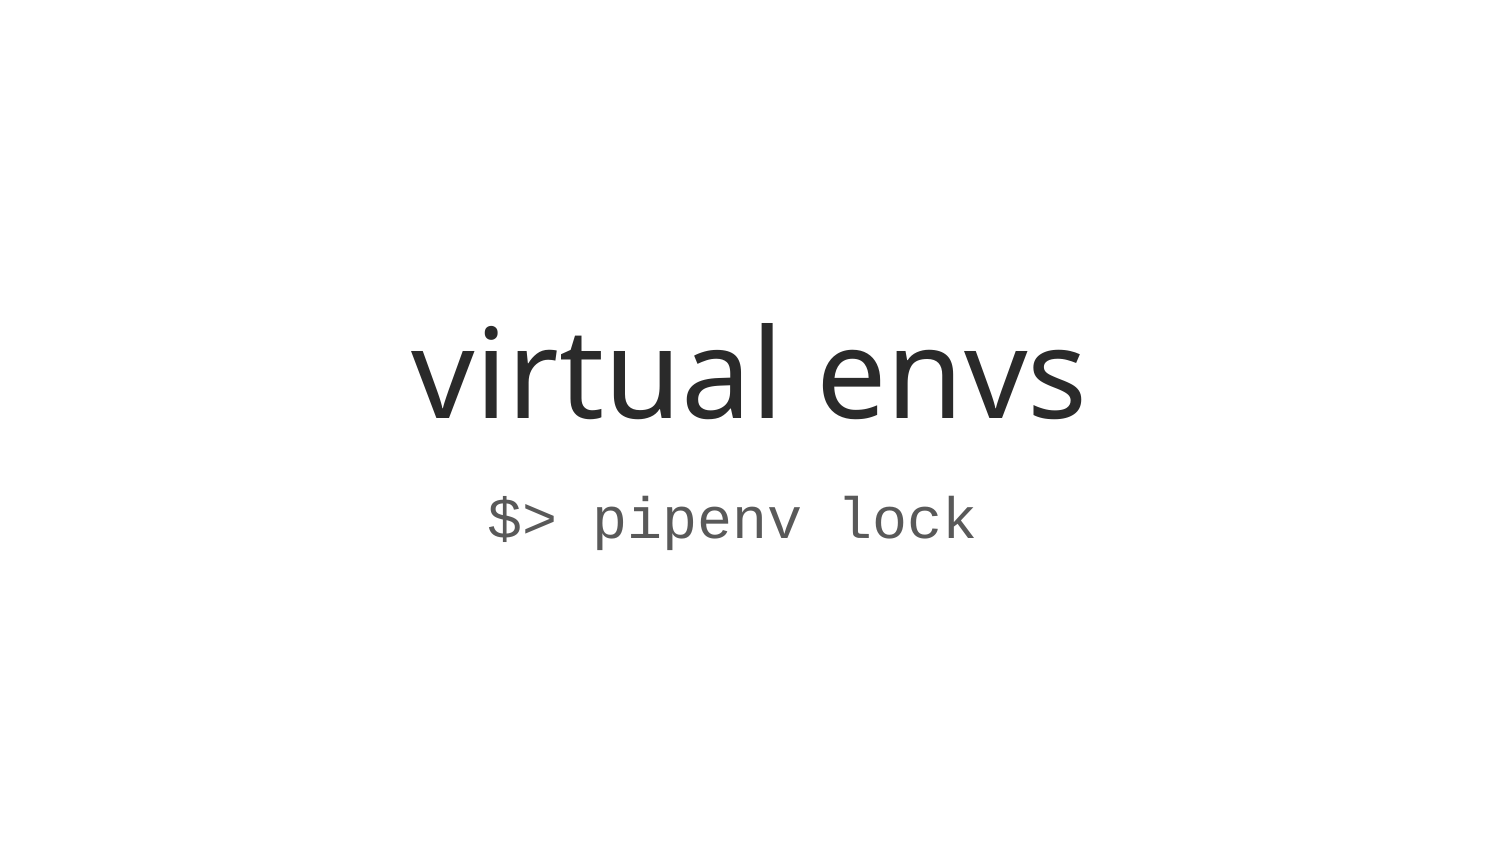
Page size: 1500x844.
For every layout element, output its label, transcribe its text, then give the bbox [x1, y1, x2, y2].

subtitle $> pipenv lock [51, 464, 1449, 595]
title virtual envs [51, 122, 1449, 459]
